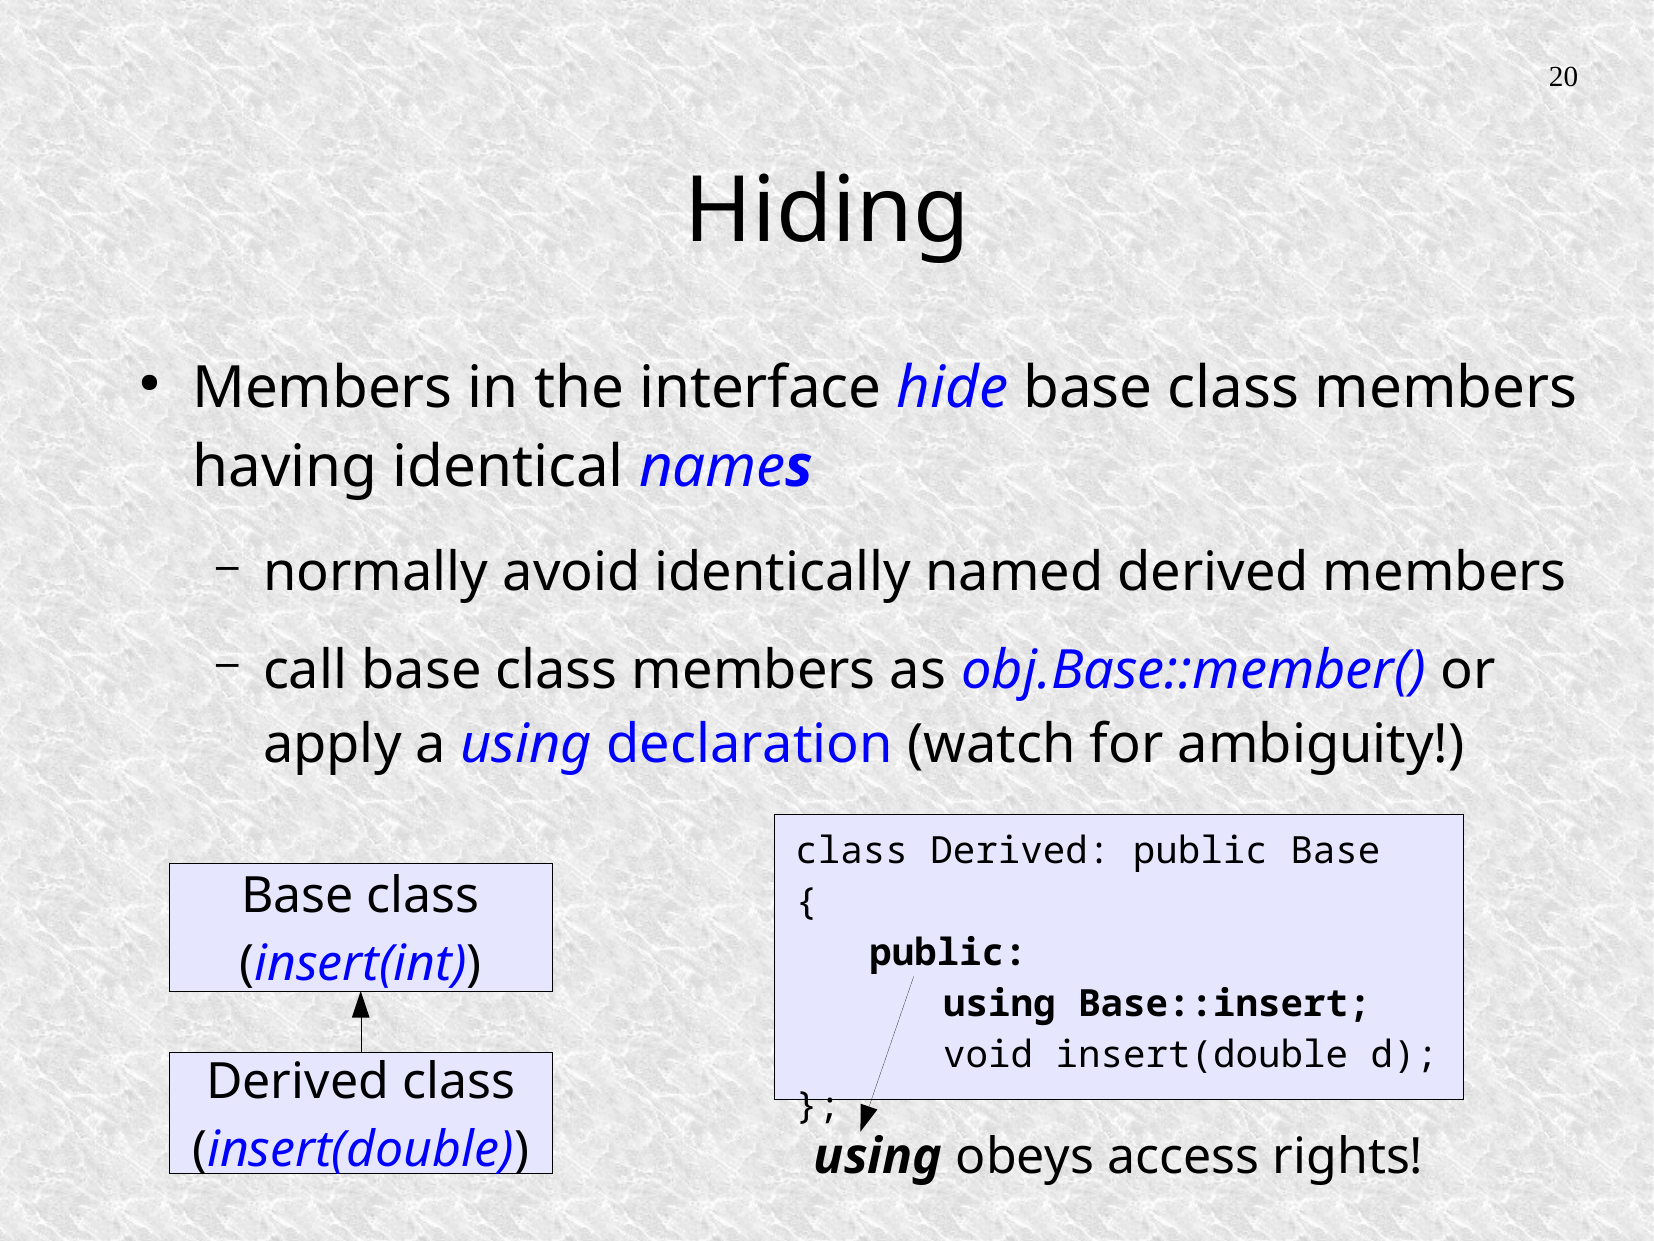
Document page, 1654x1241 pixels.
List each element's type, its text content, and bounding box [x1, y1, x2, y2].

text_box Base class (insert(int)) [169, 863, 553, 992]
title Hiding [121, 102, 1534, 311]
picture [0, 0, 1654, 1241]
text_box Derived class (insert(double)) [169, 1052, 553, 1174]
text_box class Derived: public Base { public: using Base::insert; void insert(double d); }; [795, 823, 1439, 1087]
text_box using obeys access rights! [814, 1120, 1497, 1182]
list Members in the interface hide base class members having identical names normally avoid identically named derived members call base class members as obj.Base::member() or apply a using declaration (watch for ambiguity!) [121, 344, 1603, 1222]
